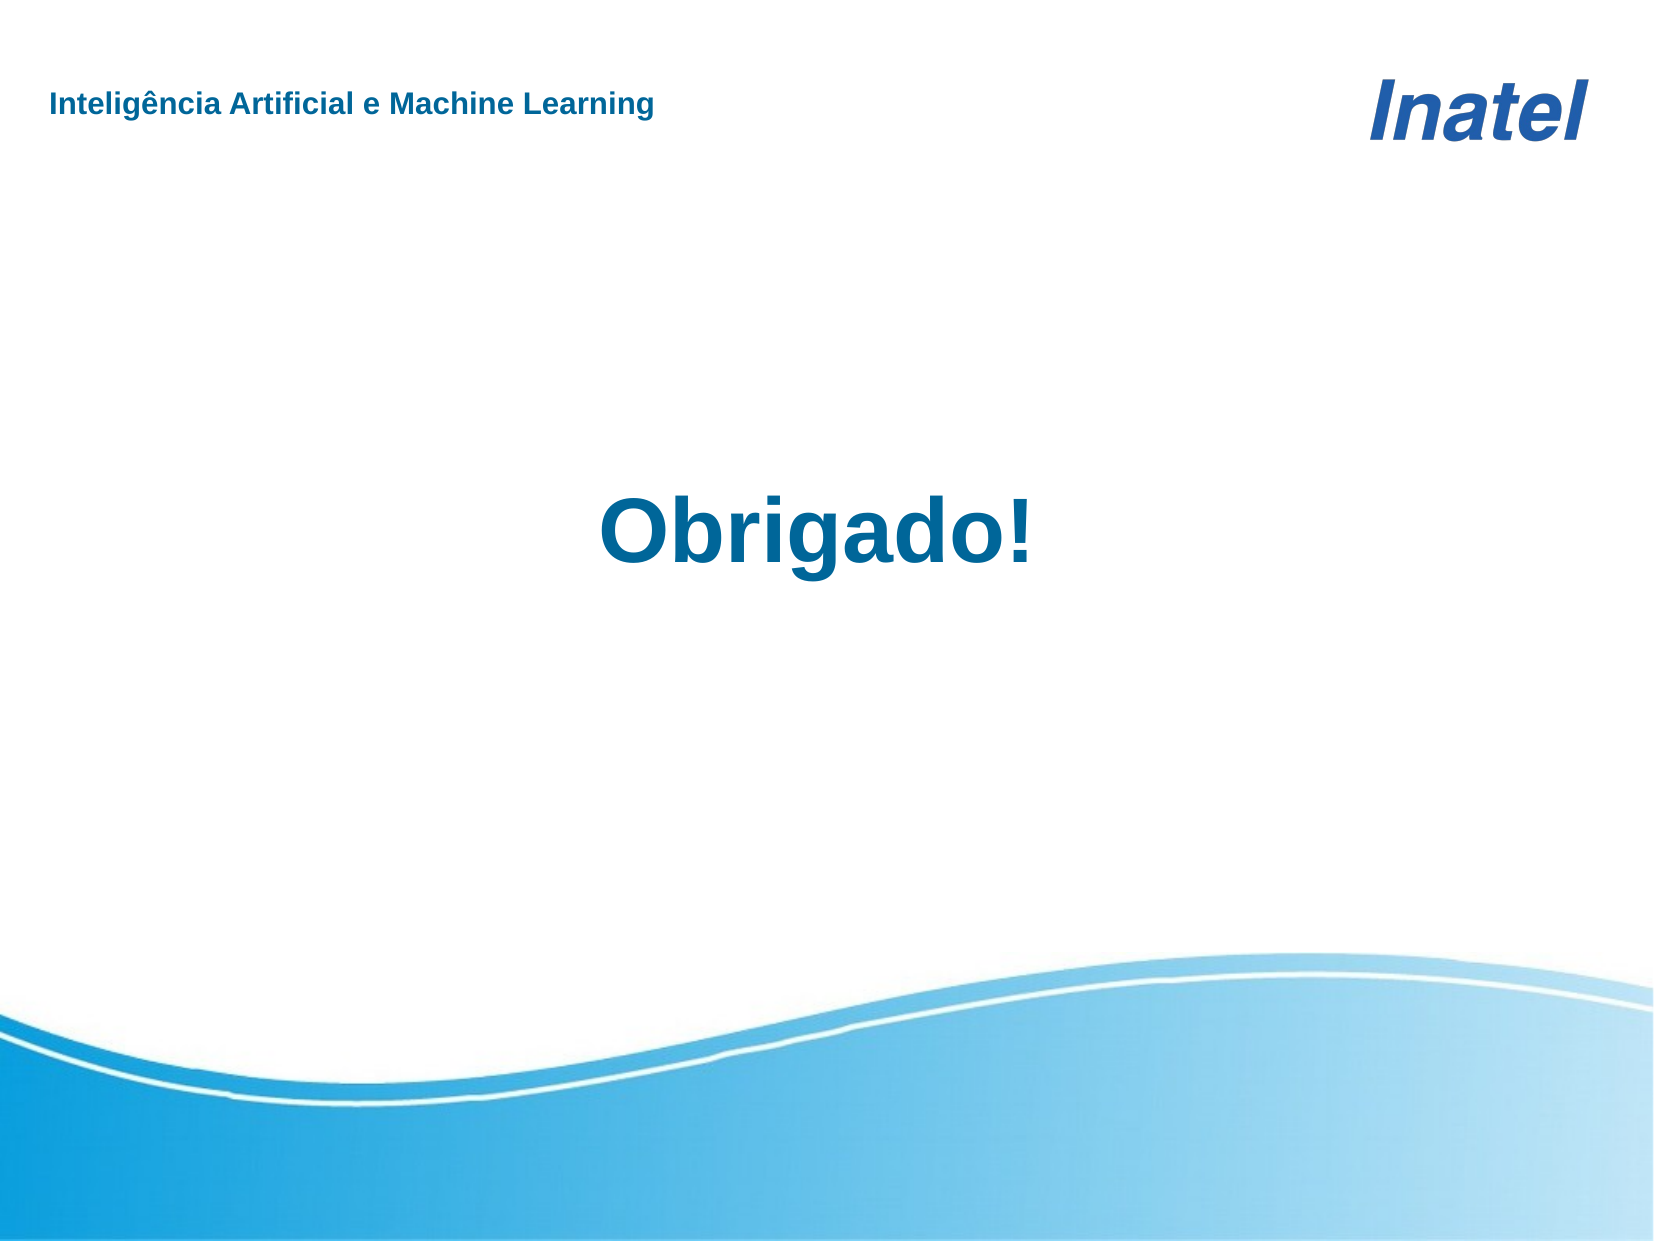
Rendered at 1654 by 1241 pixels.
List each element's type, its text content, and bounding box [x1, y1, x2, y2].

title Inteligência Artificial e Machine Learning [45, 75, 661, 133]
picture [0, 952, 1654, 1241]
picture [1365, 29, 1593, 191]
title Obrigado! [465, 450, 1171, 613]
